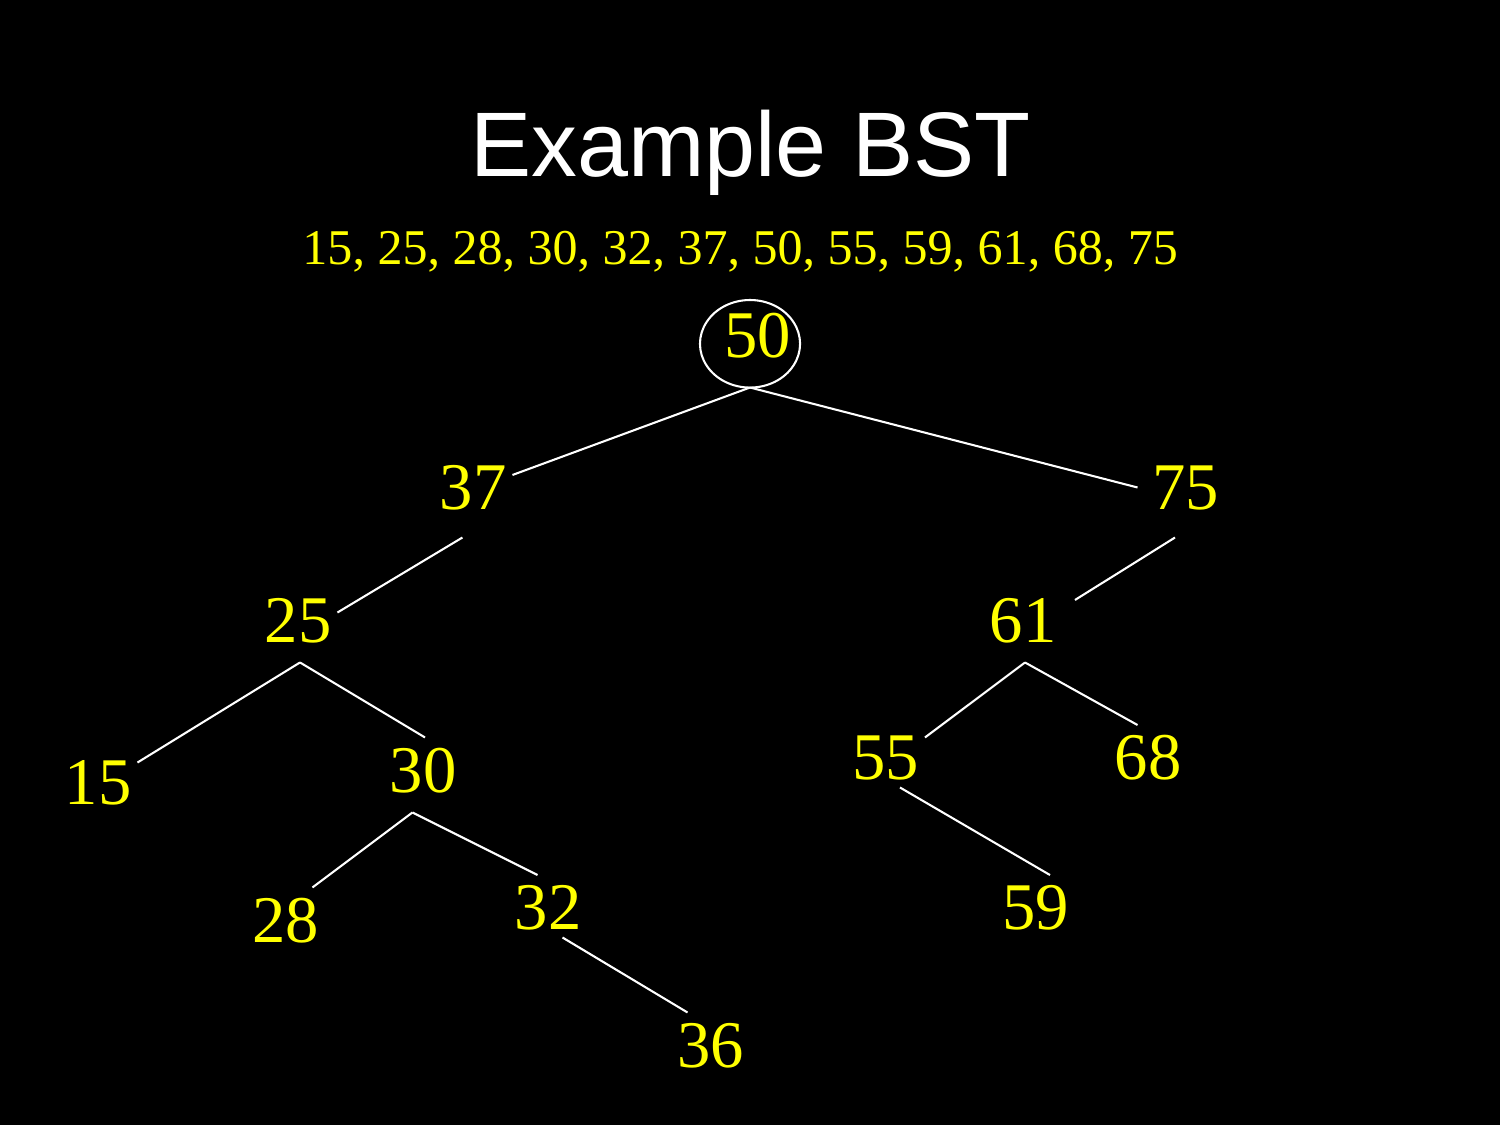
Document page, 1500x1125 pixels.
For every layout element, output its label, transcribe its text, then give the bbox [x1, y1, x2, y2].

text_box 30 [375, 724, 472, 815]
text_box 61 [975, 574, 1072, 665]
text_box 75 [1137, 442, 1235, 532]
text_box 15 [50, 737, 147, 827]
text_box 55 [837, 712, 935, 802]
text_box 36 [662, 999, 760, 1090]
text_box 50 [709, 290, 807, 381]
text_box 28 [237, 874, 335, 965]
text_box 68 [1100, 712, 1197, 802]
text_box 50 [709, 302, 798, 381]
text_box 59 [987, 862, 1085, 952]
text_box 37 [425, 442, 522, 532]
text_box 25 [250, 574, 347, 665]
text_box 15, 25, 28, 30, 32, 37, 50, 55, 59, 61, 68, 75 [287, 212, 1193, 284]
text_box 50 [709, 372, 719, 381]
title Example BST [22, 50, 1480, 240]
text_box 32 [500, 862, 597, 952]
